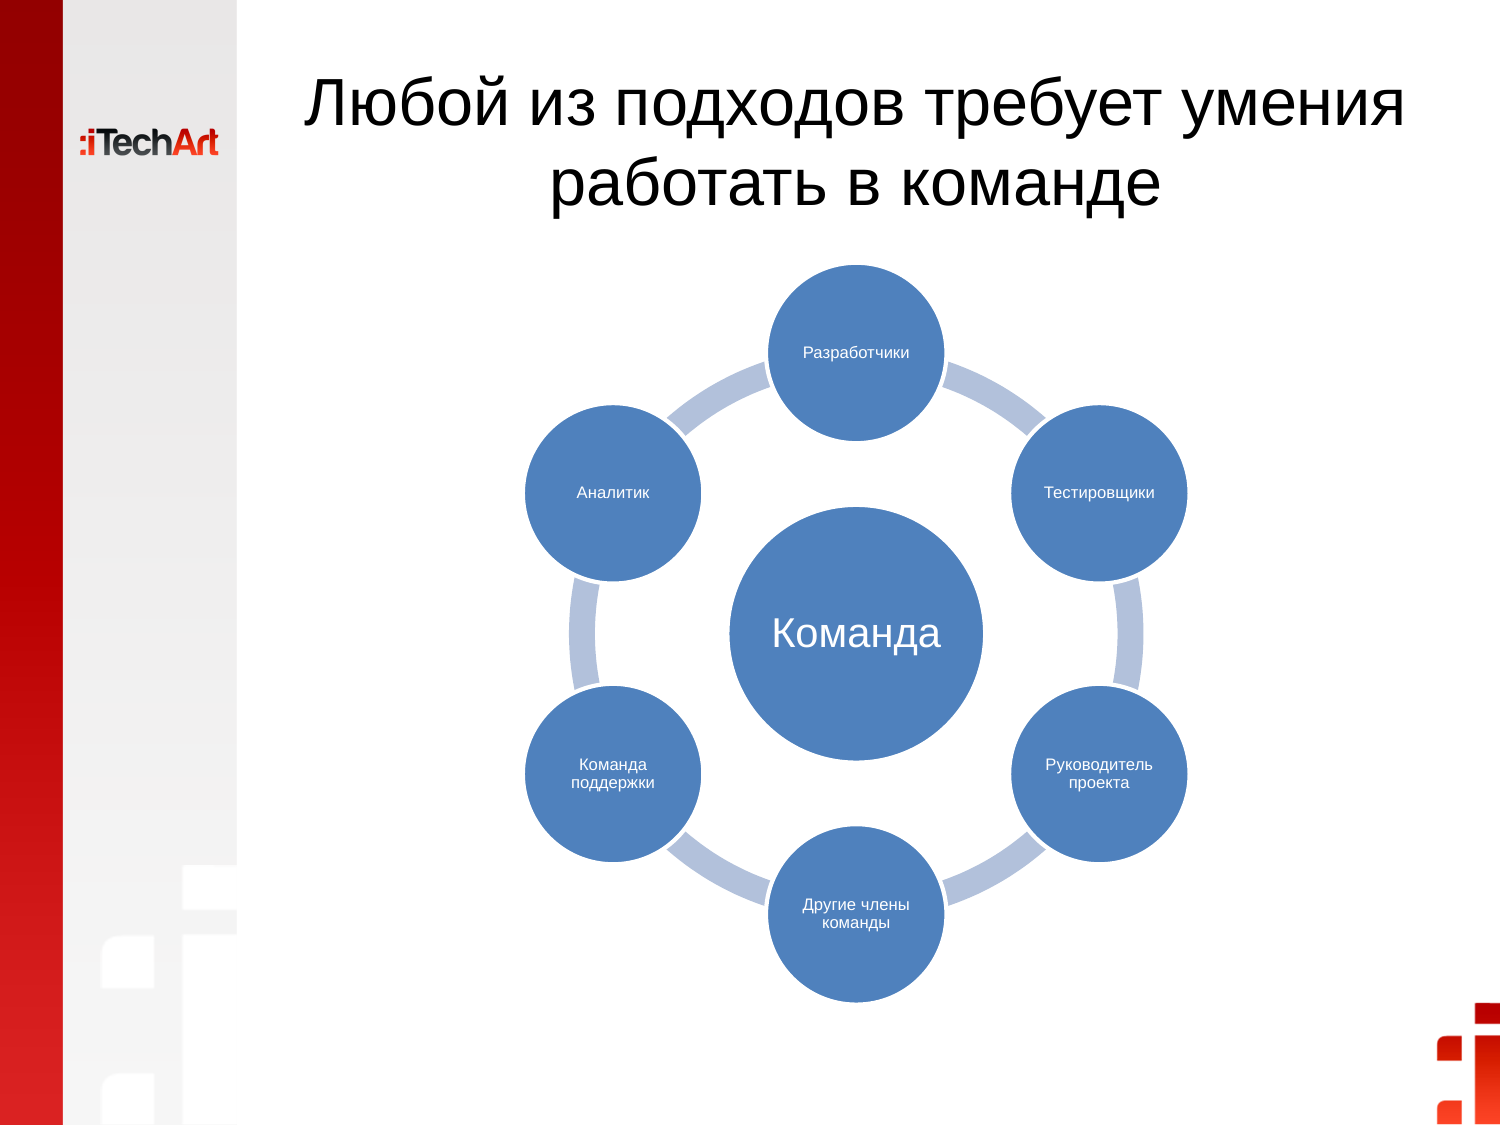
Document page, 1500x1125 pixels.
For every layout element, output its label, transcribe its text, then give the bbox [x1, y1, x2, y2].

text_box [941, 361, 1047, 437]
text_box Команда [727, 504, 986, 763]
text_box [1112, 576, 1144, 692]
text_box Тестировщики [1009, 403, 1190, 584]
text_box Команда поддержки [522, 683, 704, 865]
text_box [568, 576, 600, 692]
text_box Руководитель проекта [1009, 683, 1190, 865]
text_box Другие члены команды [766, 824, 947, 1005]
picture [0, 0, 1500, 1125]
text_box Разработчики [766, 262, 947, 444]
text_box [665, 361, 772, 437]
text_box [665, 830, 772, 907]
text_box Аналитик [522, 403, 704, 584]
text_box [941, 830, 1047, 907]
title Любой из подходов требует умения работать в команде [262, 45, 1450, 233]
